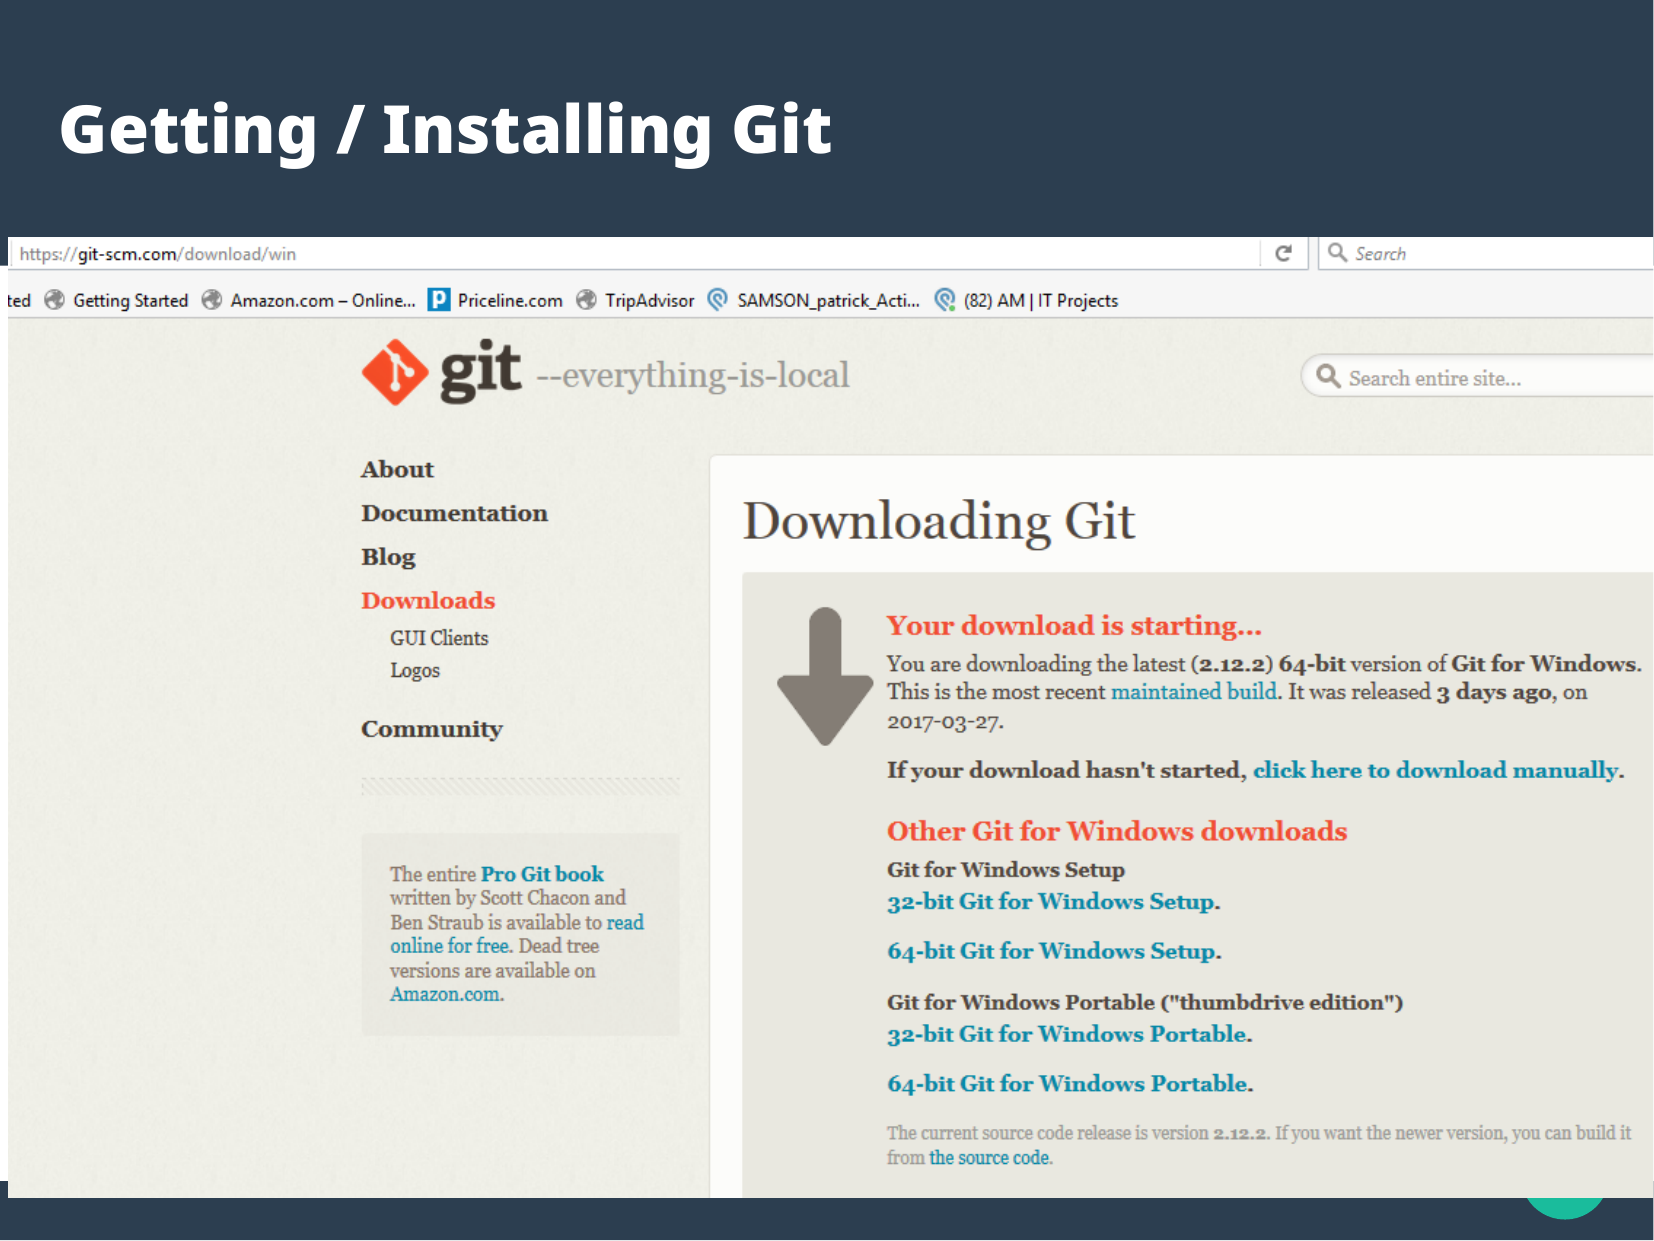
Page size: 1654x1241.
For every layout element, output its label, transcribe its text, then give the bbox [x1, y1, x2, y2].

picture [8, 237, 1654, 1198]
title Getting / Installing Git [59, 49, 1595, 207]
